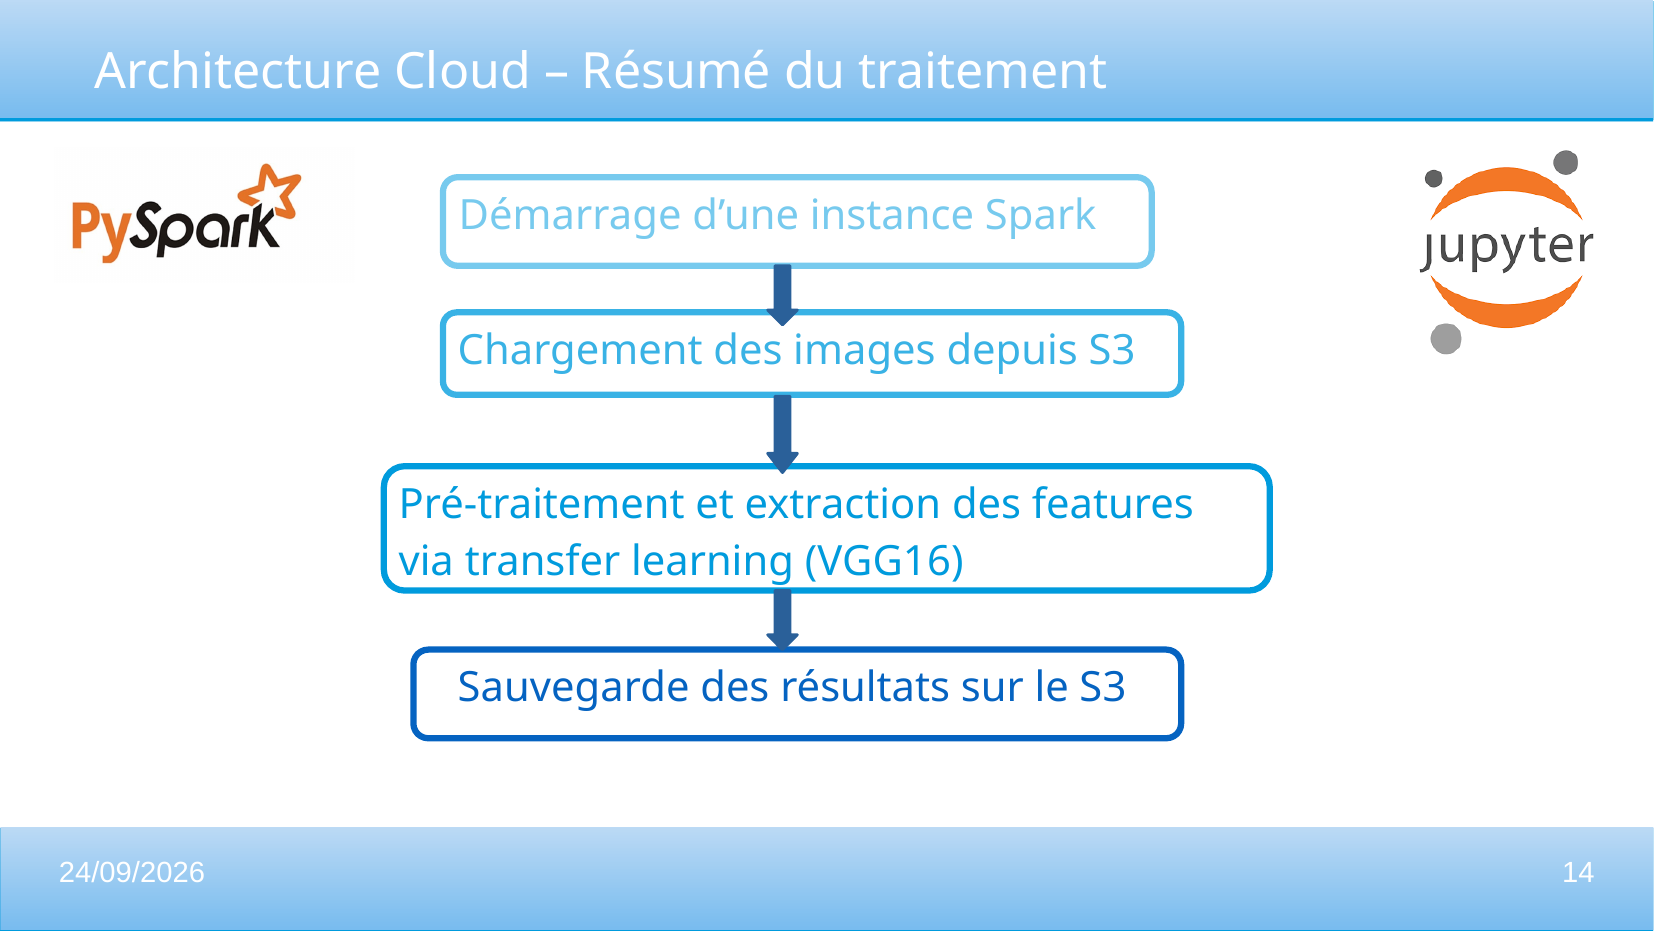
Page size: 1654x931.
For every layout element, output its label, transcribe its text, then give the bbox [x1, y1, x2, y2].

title Architecture Cloud – Résumé du traitement [59, 29, 1595, 108]
text_box [767, 396, 798, 473]
text_box [413, 649, 1182, 739]
text_box [442, 378, 1182, 395]
picture [54, 147, 355, 283]
text_box Démarrage d’une instance Spark [443, 177, 1152, 237]
text_box Pré-traitement et extraction des features via transfer learning (VGG16) [383, 466, 1270, 591]
text_box Sauvegarde des résultats sur le S3 [442, 649, 1182, 709]
picture [1417, 147, 1596, 355]
text_box Chargement des images depuis S3 [442, 312, 1182, 378]
text_box [442, 191, 1152, 325]
text_box [767, 590, 798, 650]
